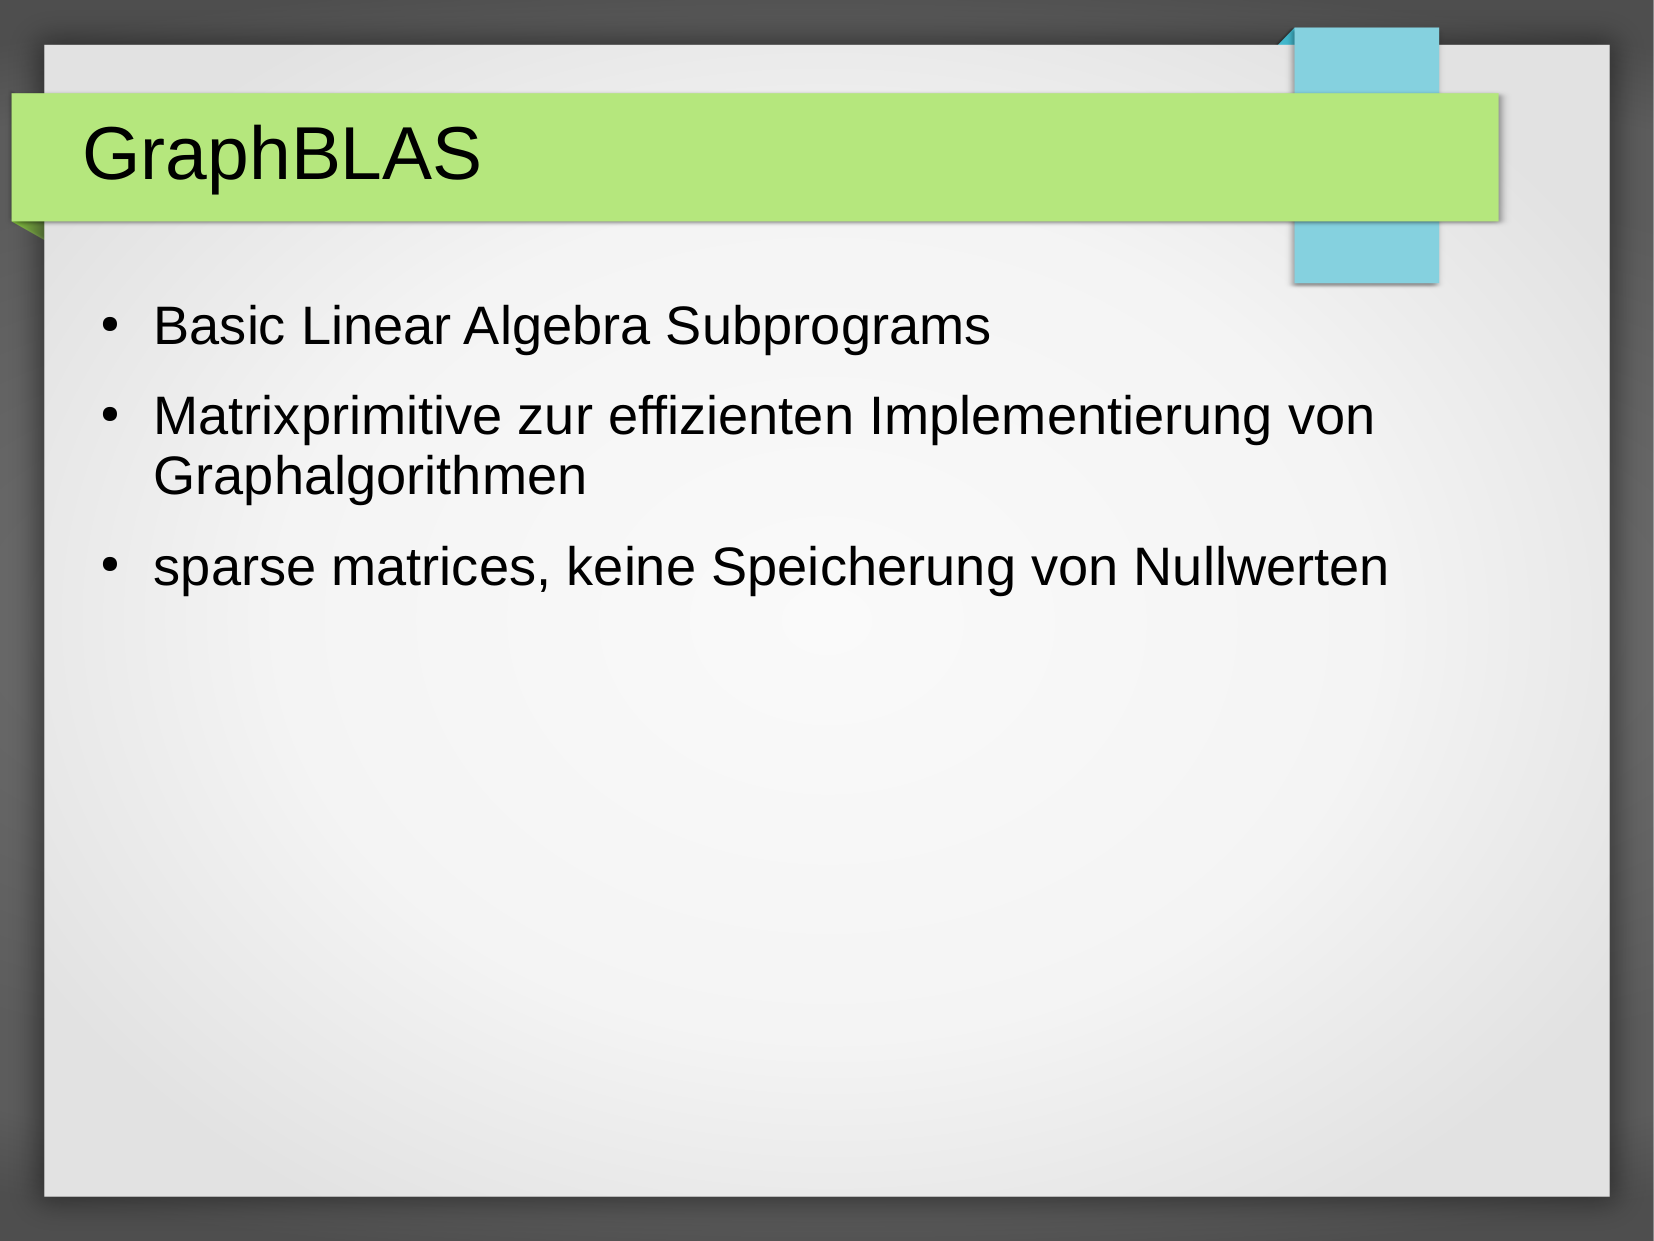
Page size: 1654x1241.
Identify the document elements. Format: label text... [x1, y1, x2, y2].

title GraphBLAS [82, 94, 1264, 213]
list Basic Linear Algebra Subprograms Matrixprimitive zur effizienten Implementierung von Graphalgorithmen sparse matrices, keine Speicherung von Nullwerten [82, 295, 1571, 1015]
picture [0, 0, 1654, 1241]
